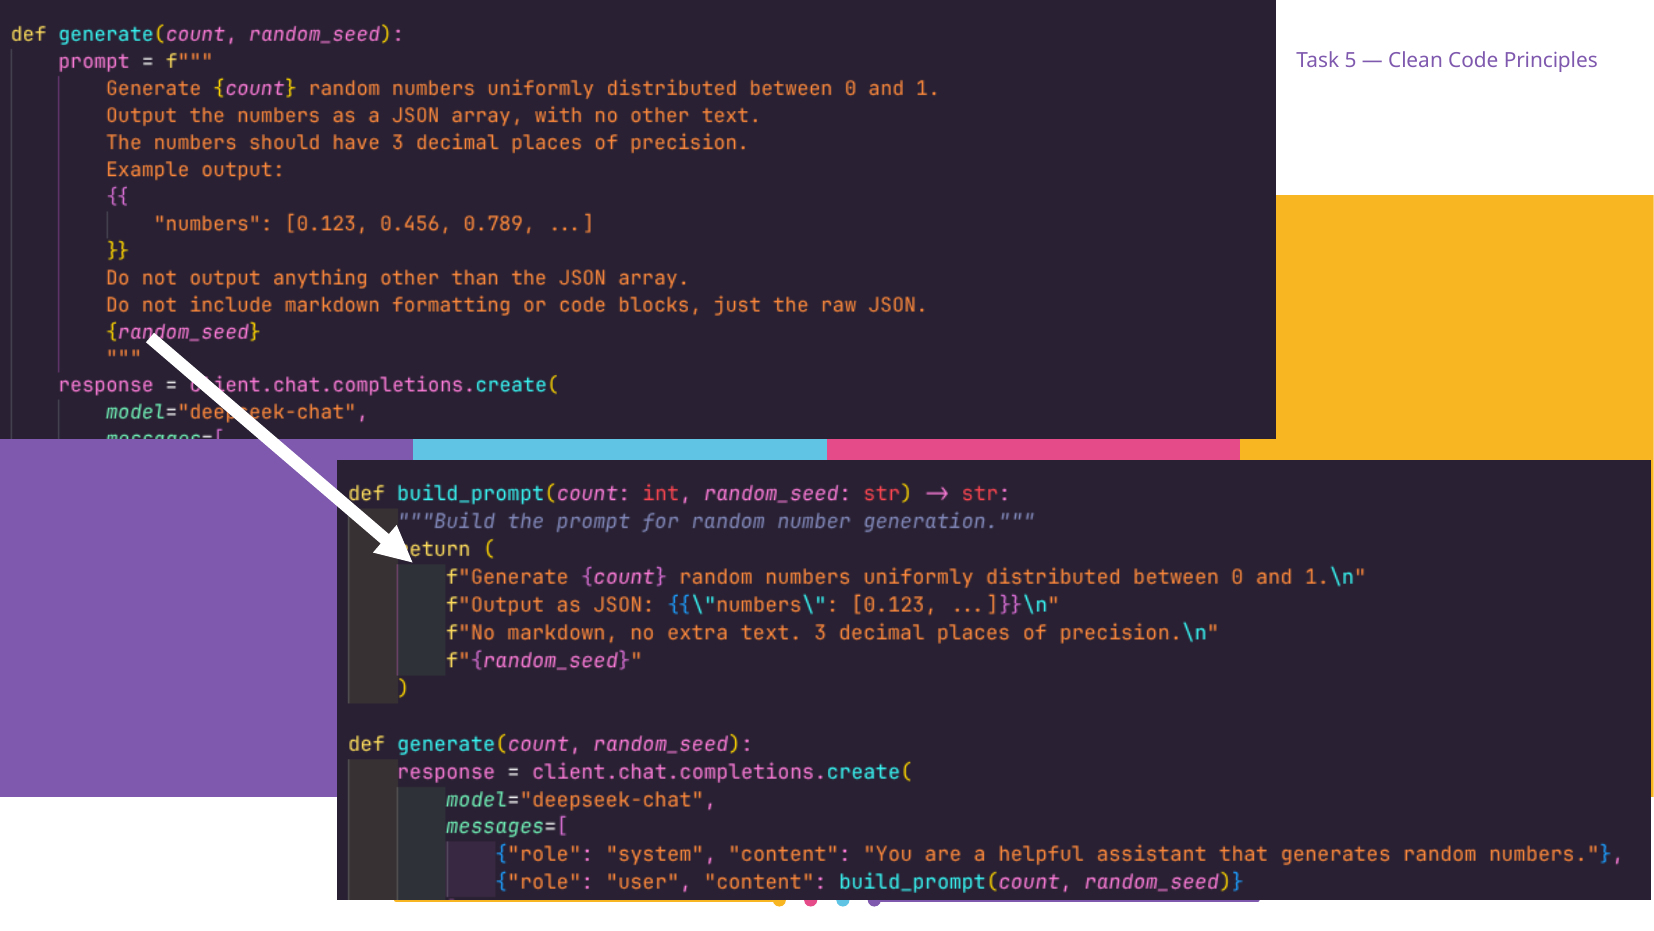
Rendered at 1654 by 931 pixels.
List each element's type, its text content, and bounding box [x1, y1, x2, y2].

text_box Task 5 — Clean Code Principles [1281, 37, 1613, 81]
picture [0, 0, 1276, 439]
picture [337, 460, 1651, 901]
